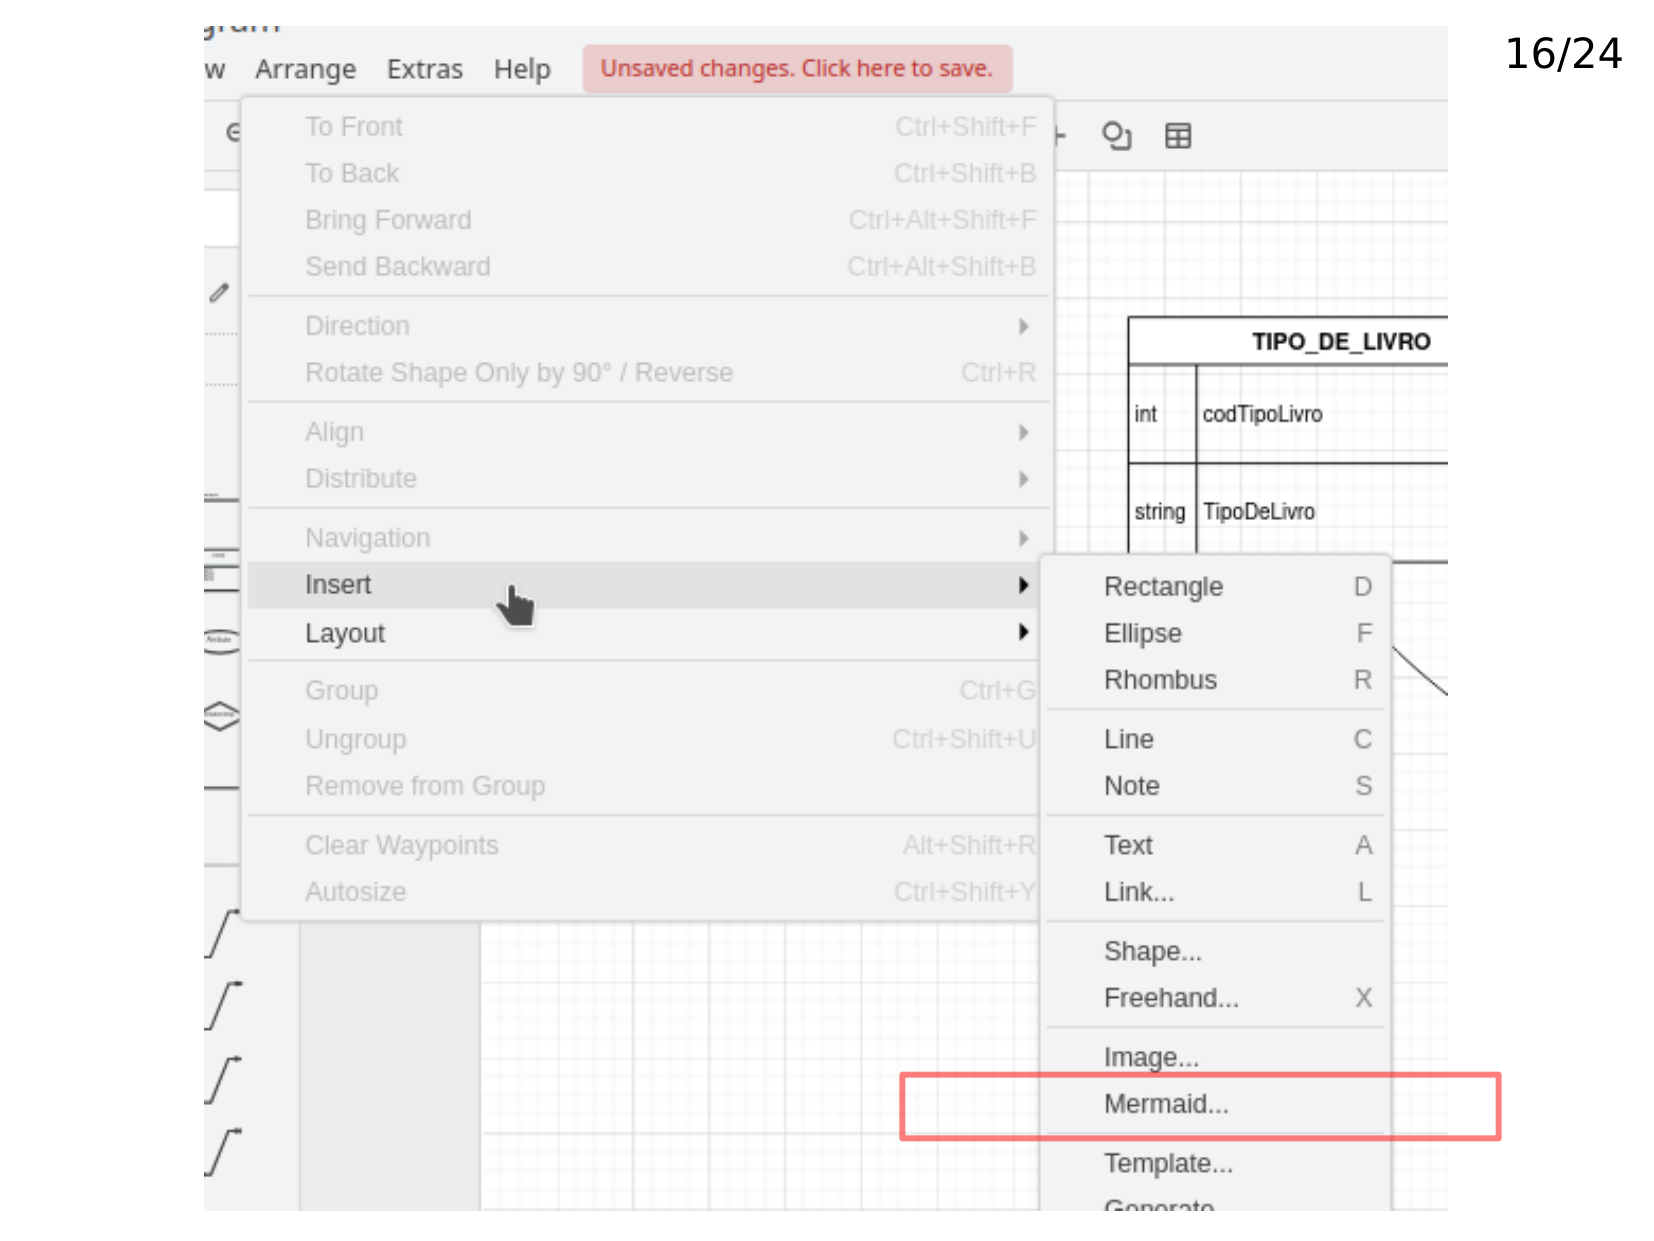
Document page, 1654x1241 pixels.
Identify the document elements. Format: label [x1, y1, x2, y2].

picture [204, 26, 1448, 1211]
picture [906, 1078, 1448, 1135]
